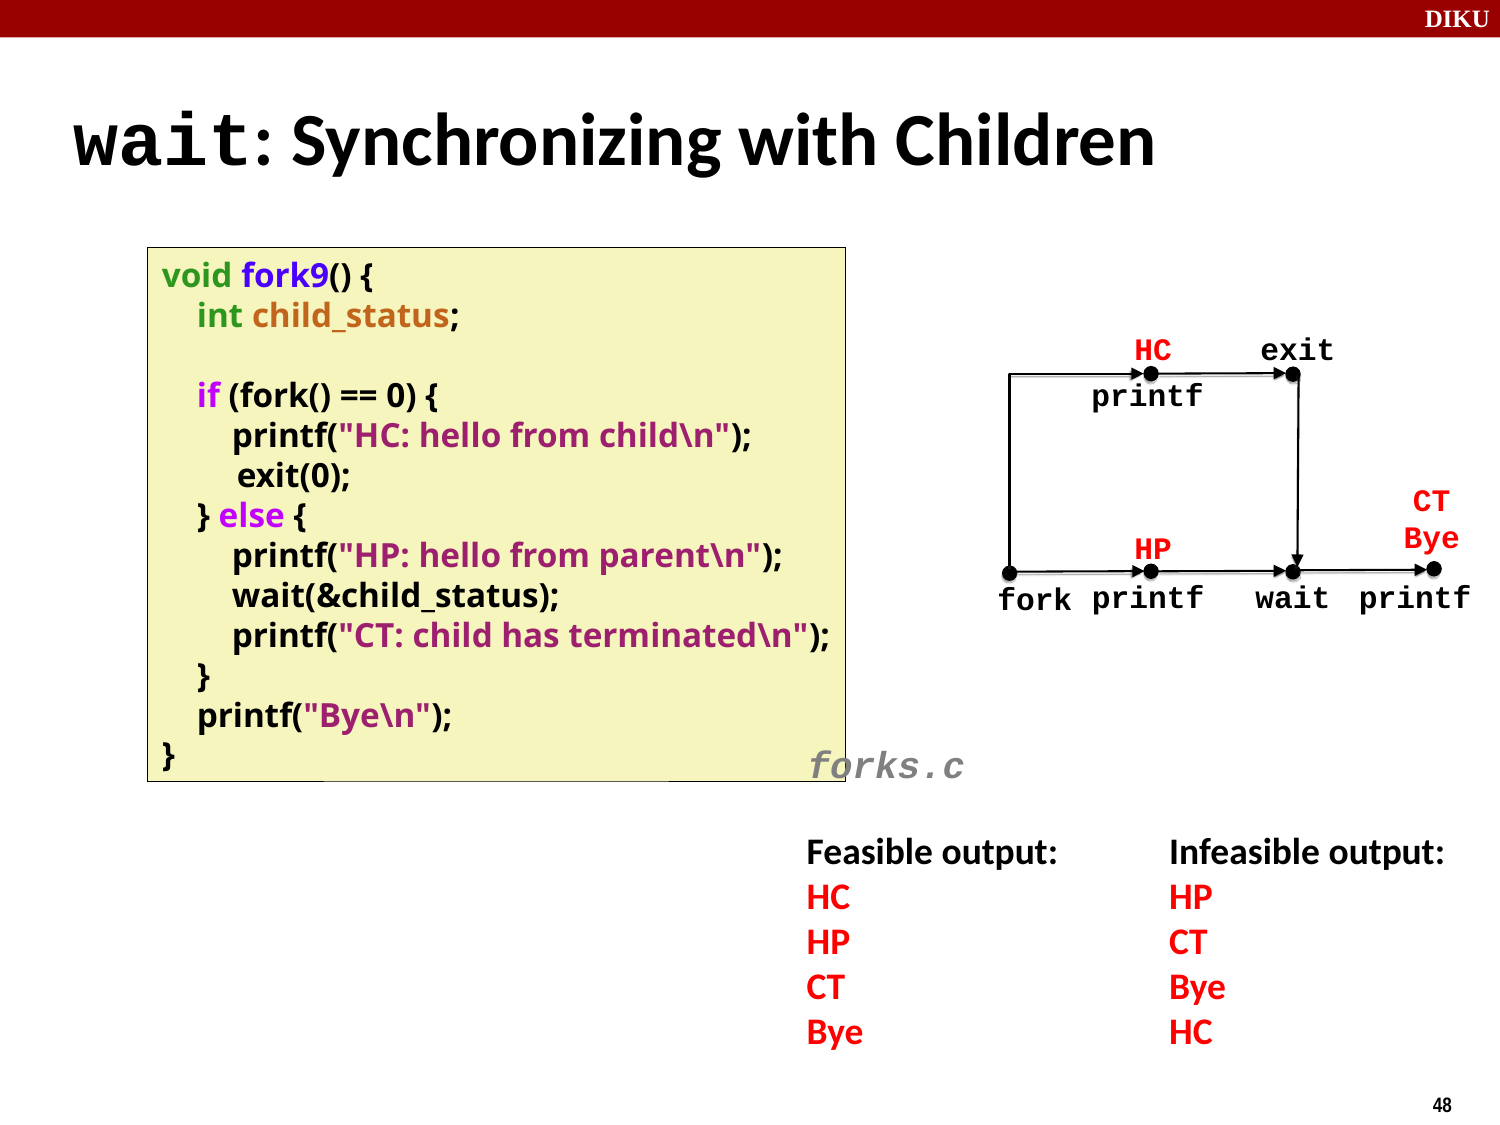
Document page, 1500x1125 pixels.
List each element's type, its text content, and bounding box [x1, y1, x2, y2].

text_box exit [1225, 321, 1371, 375]
text_box Infeasible output: HP CT Bye HC [1154, 820, 1461, 1060]
text_box fork [973, 571, 1096, 625]
text_box forks.c [792, 737, 980, 796]
text_box [1427, 563, 1442, 570]
text_box CT Bye [1388, 472, 1475, 563]
text_box HC [1119, 321, 1187, 374]
text_box [1003, 566, 1016, 571]
text_box HP [1119, 520, 1187, 573]
text_box [1286, 375, 1297, 382]
text_box printf [1096, 573, 1220, 623]
text_box printf [1342, 570, 1488, 623]
text_box Feasible output: HC HP CT Bye [791, 820, 1074, 1060]
text_box [1286, 564, 1300, 570]
text_box void fork9() { int child_status; if (fork() == 0) { printf("HC: hello from child\n"); exit(0); } else { printf("HP: hello from parent\n"); wait(&child_status); printf("CT: child has terminated\n"); } printf("Bye\n"); } [147, 247, 845, 782]
text_box printf [1187, 367, 1225, 372]
text_box wait [1220, 570, 1342, 623]
text_box printf [1069, 367, 1225, 421]
title wait: Synchronizing with Children [58, 72, 1304, 198]
